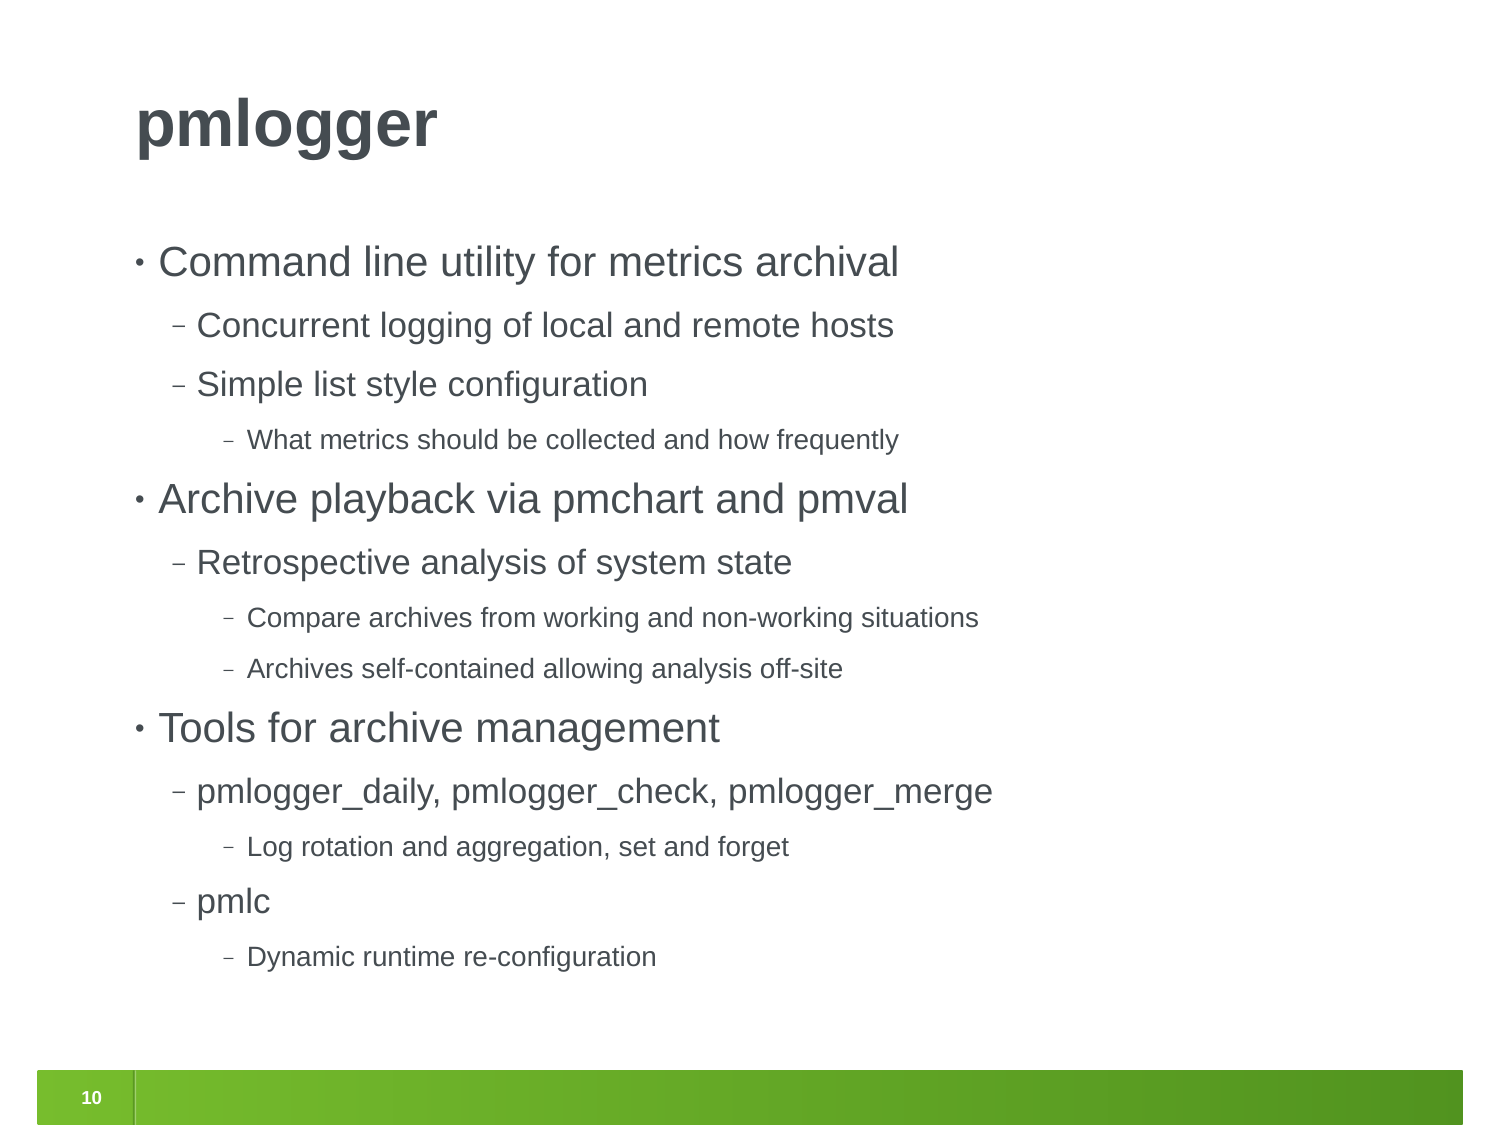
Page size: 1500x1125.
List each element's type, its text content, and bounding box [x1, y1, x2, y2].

list Command line utility for metrics archival Concurrent logging of local and remote hosts Simple list style configuration What metrics should be collected and how frequently Archive playback via pmchart and pmval Retrospective analysis of system state Compare archives from working and non-working situations Archives self-contained allowing analysis off-site Tools for archive management pmlogger_daily, pmlogger_check, pmlogger_merge Log rotation and aggregation, set and forget pmlc Dynamic runtime re-configuration [135, 238, 1372, 982]
title pmlogger [135, 41, 1372, 204]
